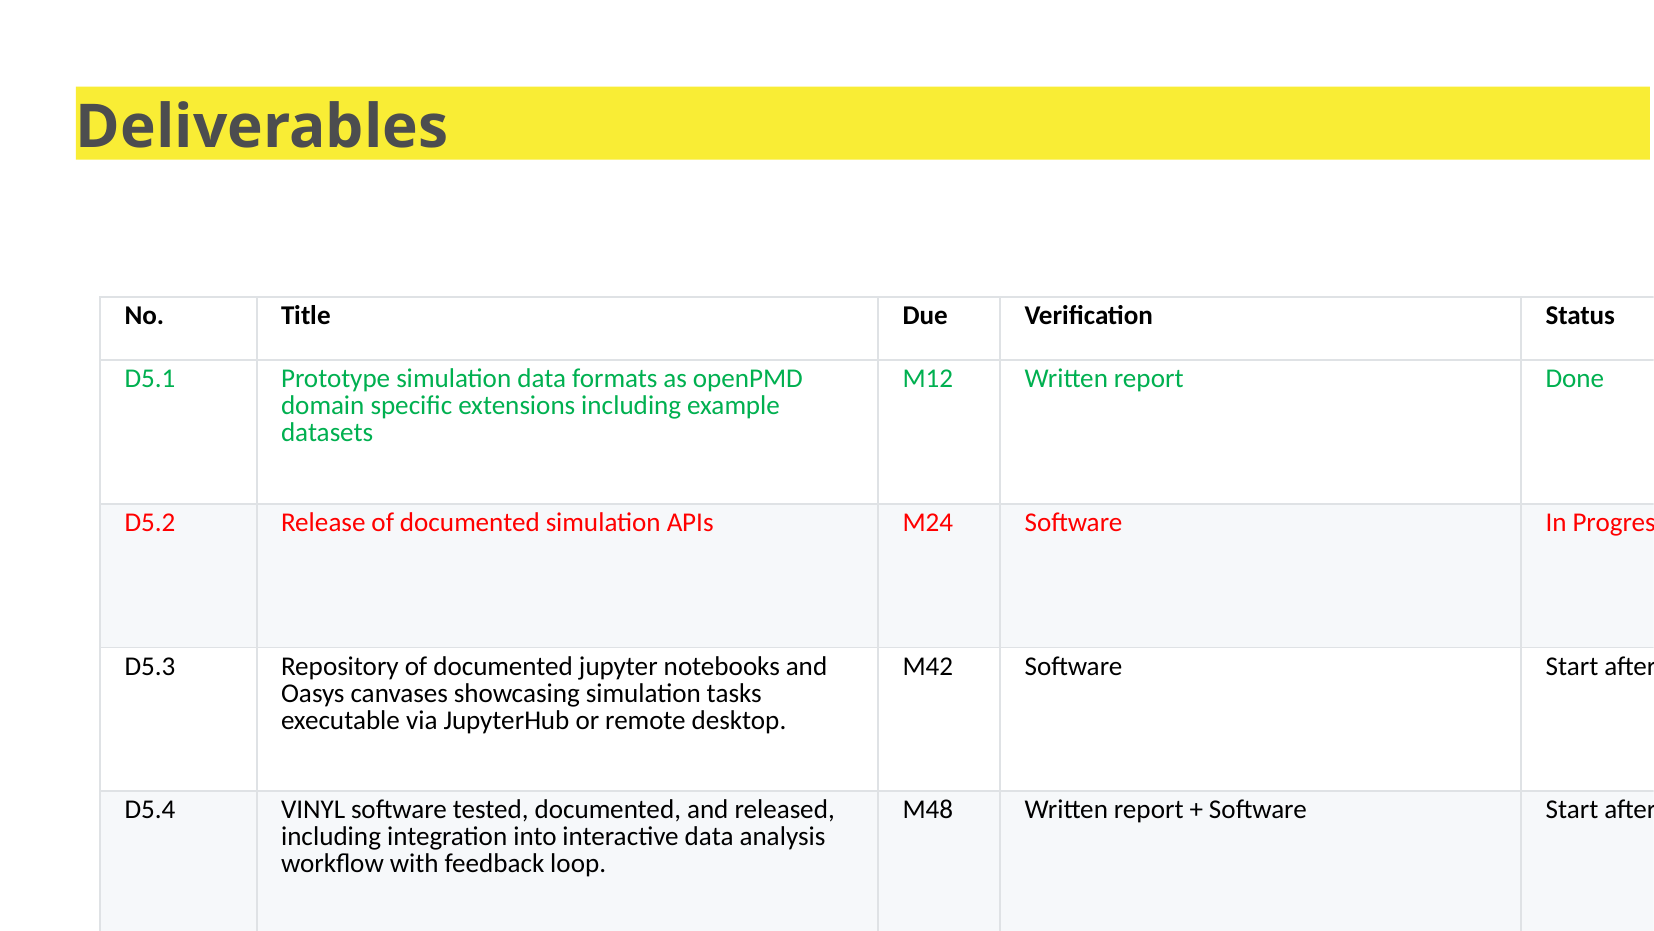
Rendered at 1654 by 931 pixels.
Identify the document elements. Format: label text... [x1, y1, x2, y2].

table_cell D5.3 [101, 648, 256, 790]
table_cell D5.2 [101, 505, 256, 647]
table_header Due [879, 298, 999, 359]
table_cell Prototype simulation data formats as openPMD domain specific extensions including example datasets [258, 361, 877, 503]
table_cell Software [1001, 648, 1520, 790]
table_header Verification [1001, 298, 1520, 359]
table_cell M48 [879, 792, 999, 931]
table_cell Done [1522, 361, 1654, 503]
table_cell Written report [1001, 361, 1520, 503]
table_cell Software [1001, 505, 1520, 647]
table_cell Written report + Software [1001, 792, 1520, 931]
table_cell M12 [879, 361, 999, 503]
table_header Status [1522, 298, 1654, 359]
table_cell Start after D5.2 [1522, 648, 1654, 790]
table_cell In Progress [1522, 505, 1654, 647]
table_cell D5.1 [101, 361, 256, 503]
text_box Deliverables [75, 86, 1650, 160]
table_cell M42 [879, 648, 999, 790]
table_cell D5.4 [101, 792, 256, 931]
table_cell Start after integration [1522, 792, 1654, 931]
table_cell M24 [879, 505, 999, 647]
table_cell Release of documented simulation APIs [258, 505, 877, 647]
table_cell Repository of documented jupyter notebooks and Oasys canvases showcasing simulation tasks executable via JupyterHub or remote desktop. [258, 648, 877, 790]
table_header No. [101, 298, 256, 359]
table_header Title [258, 298, 877, 359]
table_cell VINYL software tested, documented, and released, including integration into interactive data analysis workflow with feedback loop. [258, 792, 877, 931]
